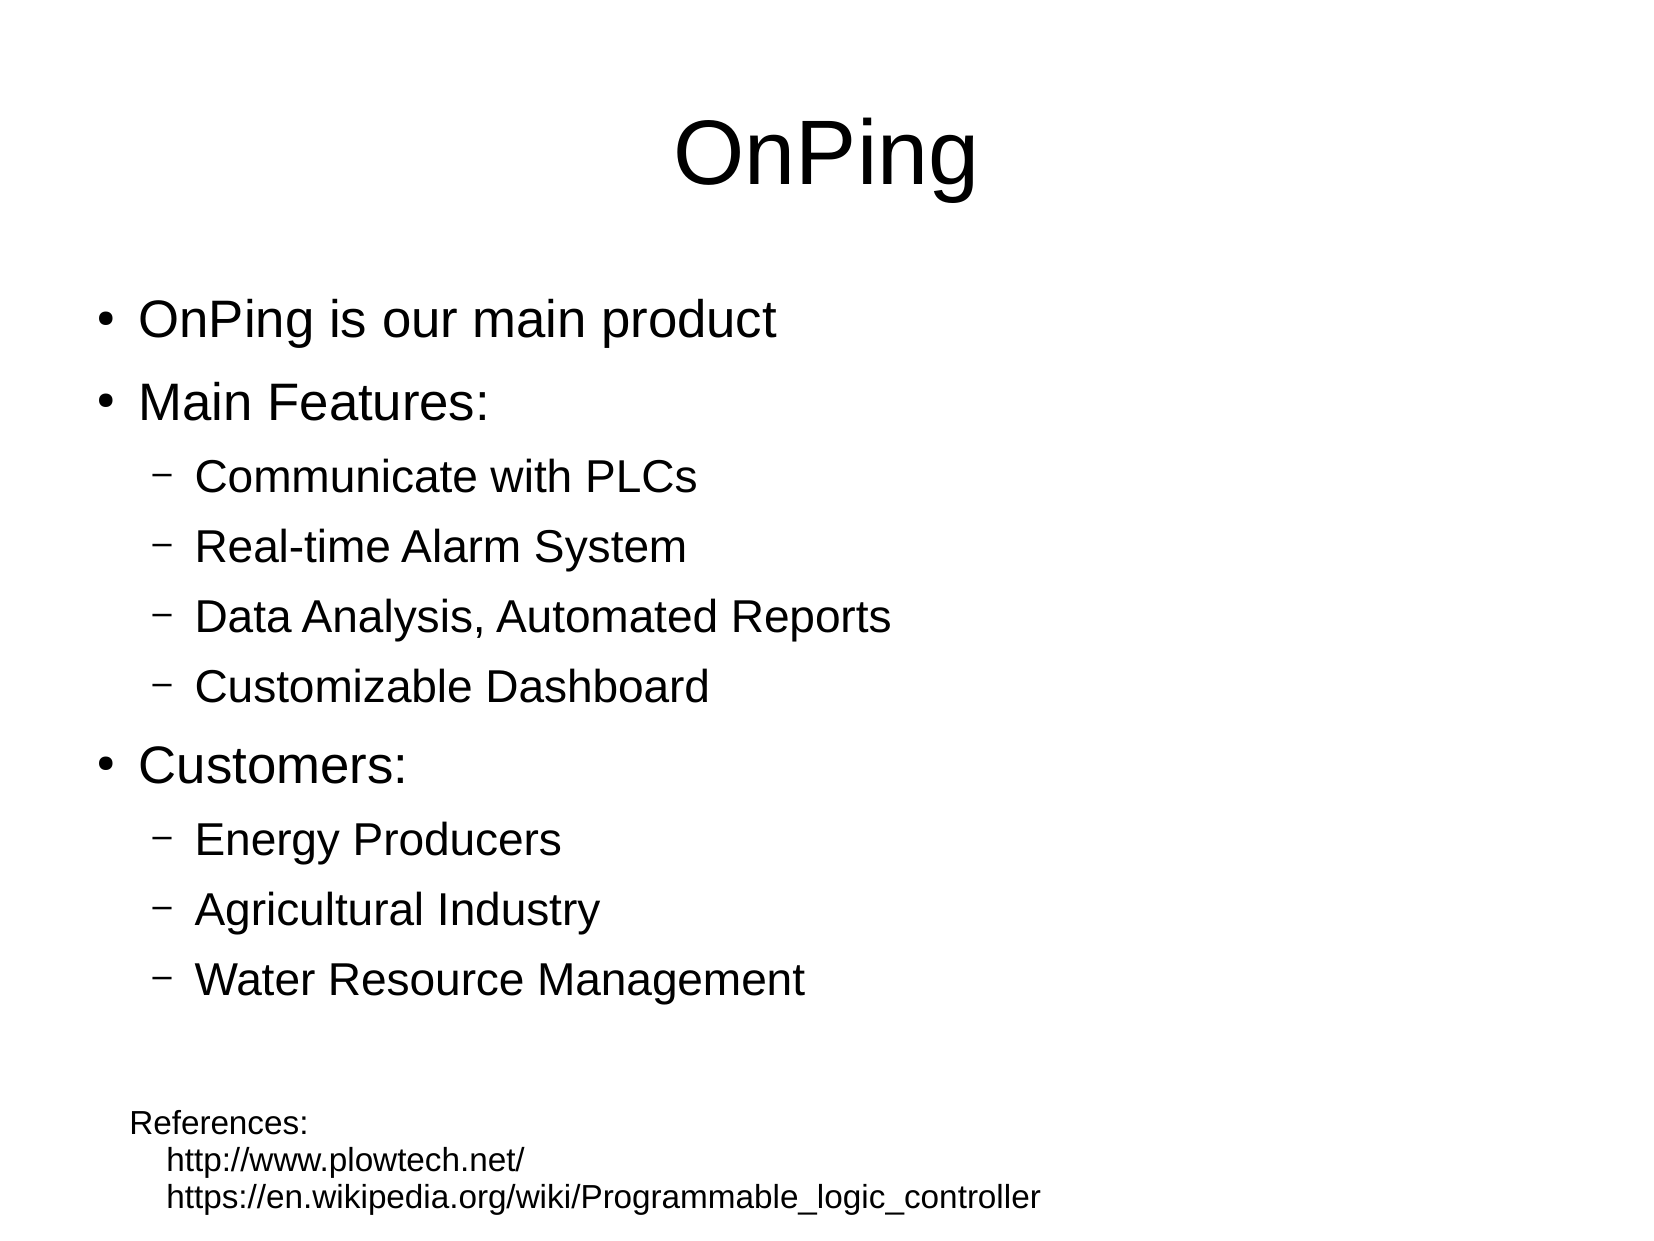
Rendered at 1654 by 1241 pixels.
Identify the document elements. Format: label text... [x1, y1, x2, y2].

title OnPing [82, 49, 1571, 257]
list OnPing is our main product Main Features: Communicate with PLCs Real-time Alarm System Data Analysis, Automated Reports Customizable Dashboard Customers: Energy Producers Agricultural Industry Water Resource Management [82, 290, 1571, 1010]
text_box References: http://www.plowtech.net/ https://en.wikipedia.org/wiki/Programmable_logic_controller [114, 1097, 1525, 1224]
